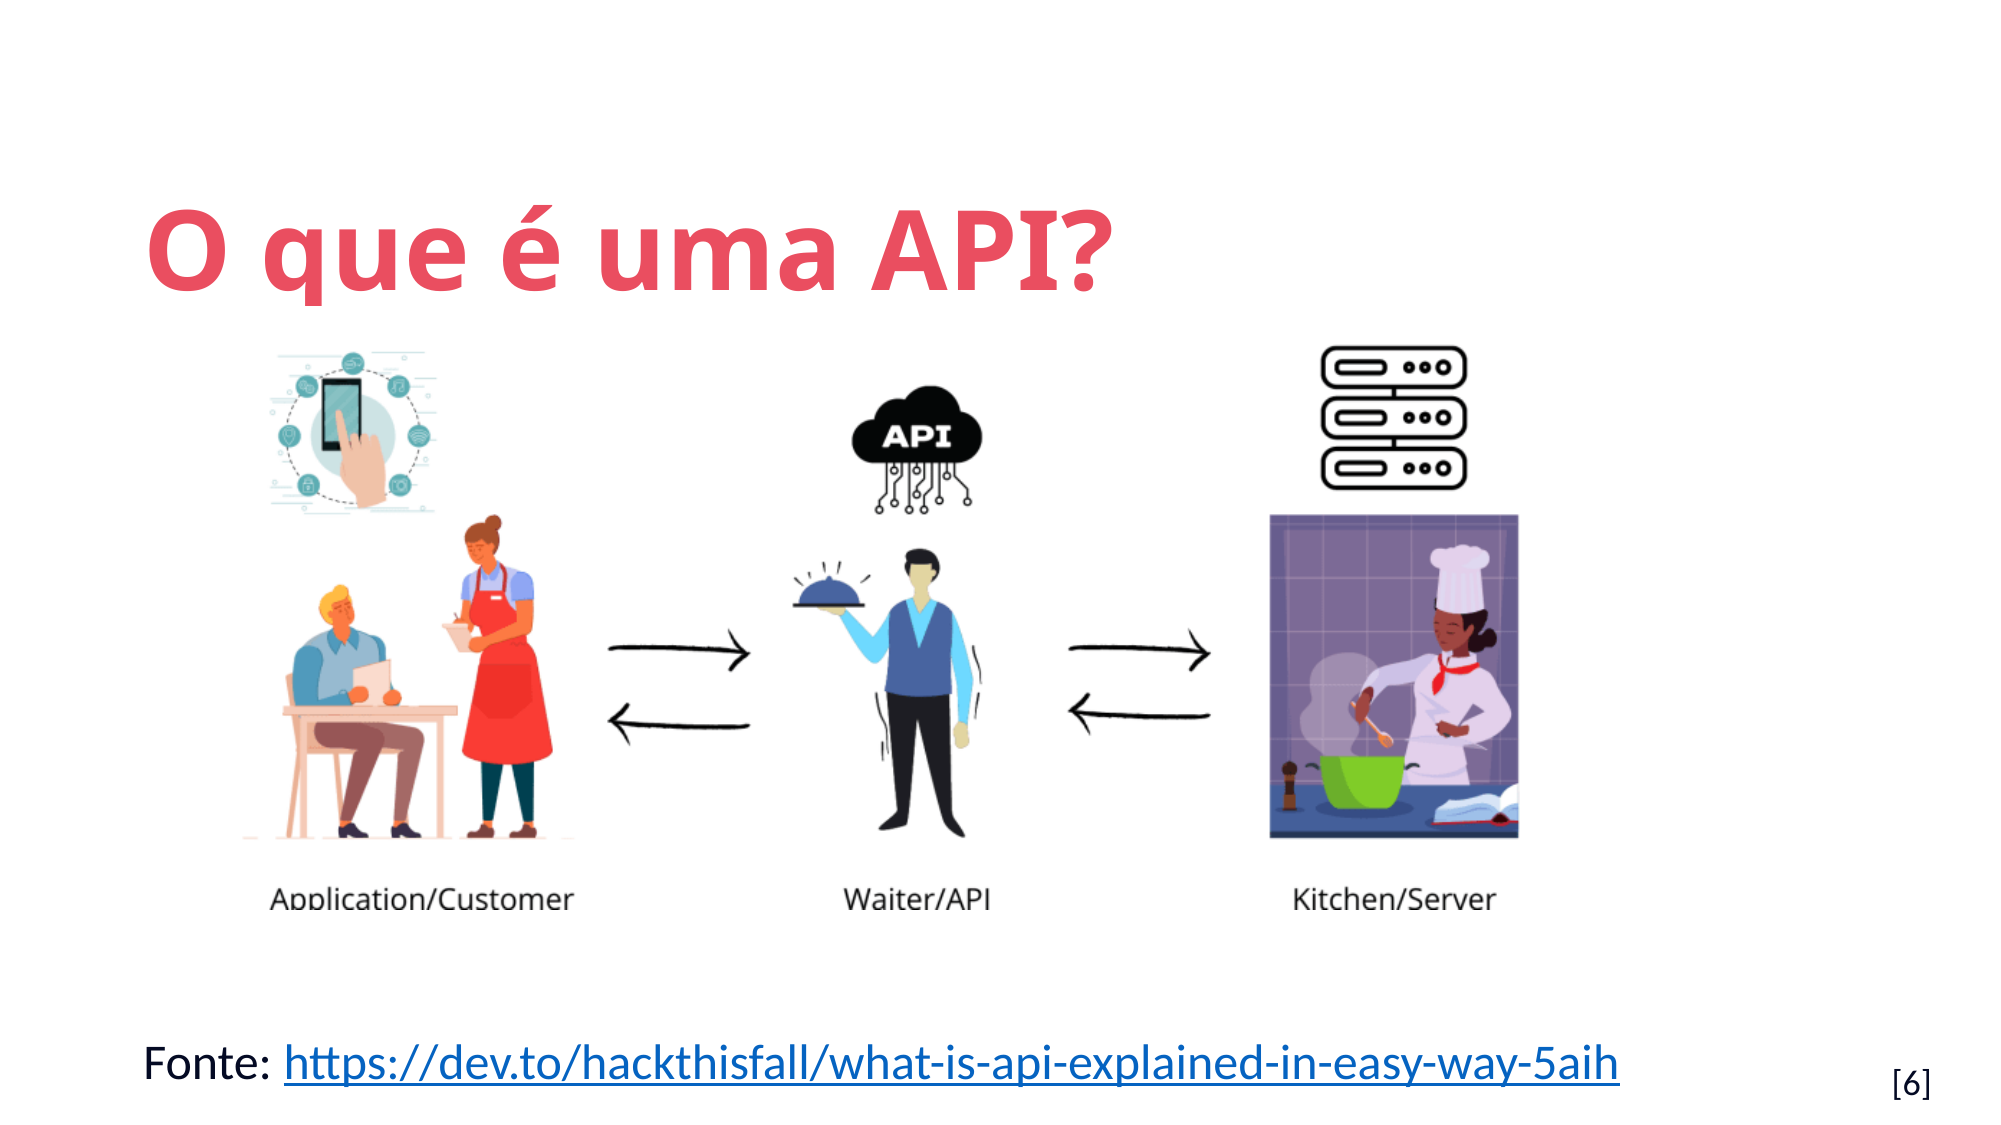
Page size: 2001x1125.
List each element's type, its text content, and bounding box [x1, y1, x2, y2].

text_box Fonte: https://dev.to/hackthisfall/what-is-api-explained-in-easy-way-5aih [123, 1000, 1877, 1087]
picture [162, 306, 1599, 910]
slide_number [6] [1871, 1038, 1992, 1125]
text_box O que é uma API? [123, 139, 1878, 324]
